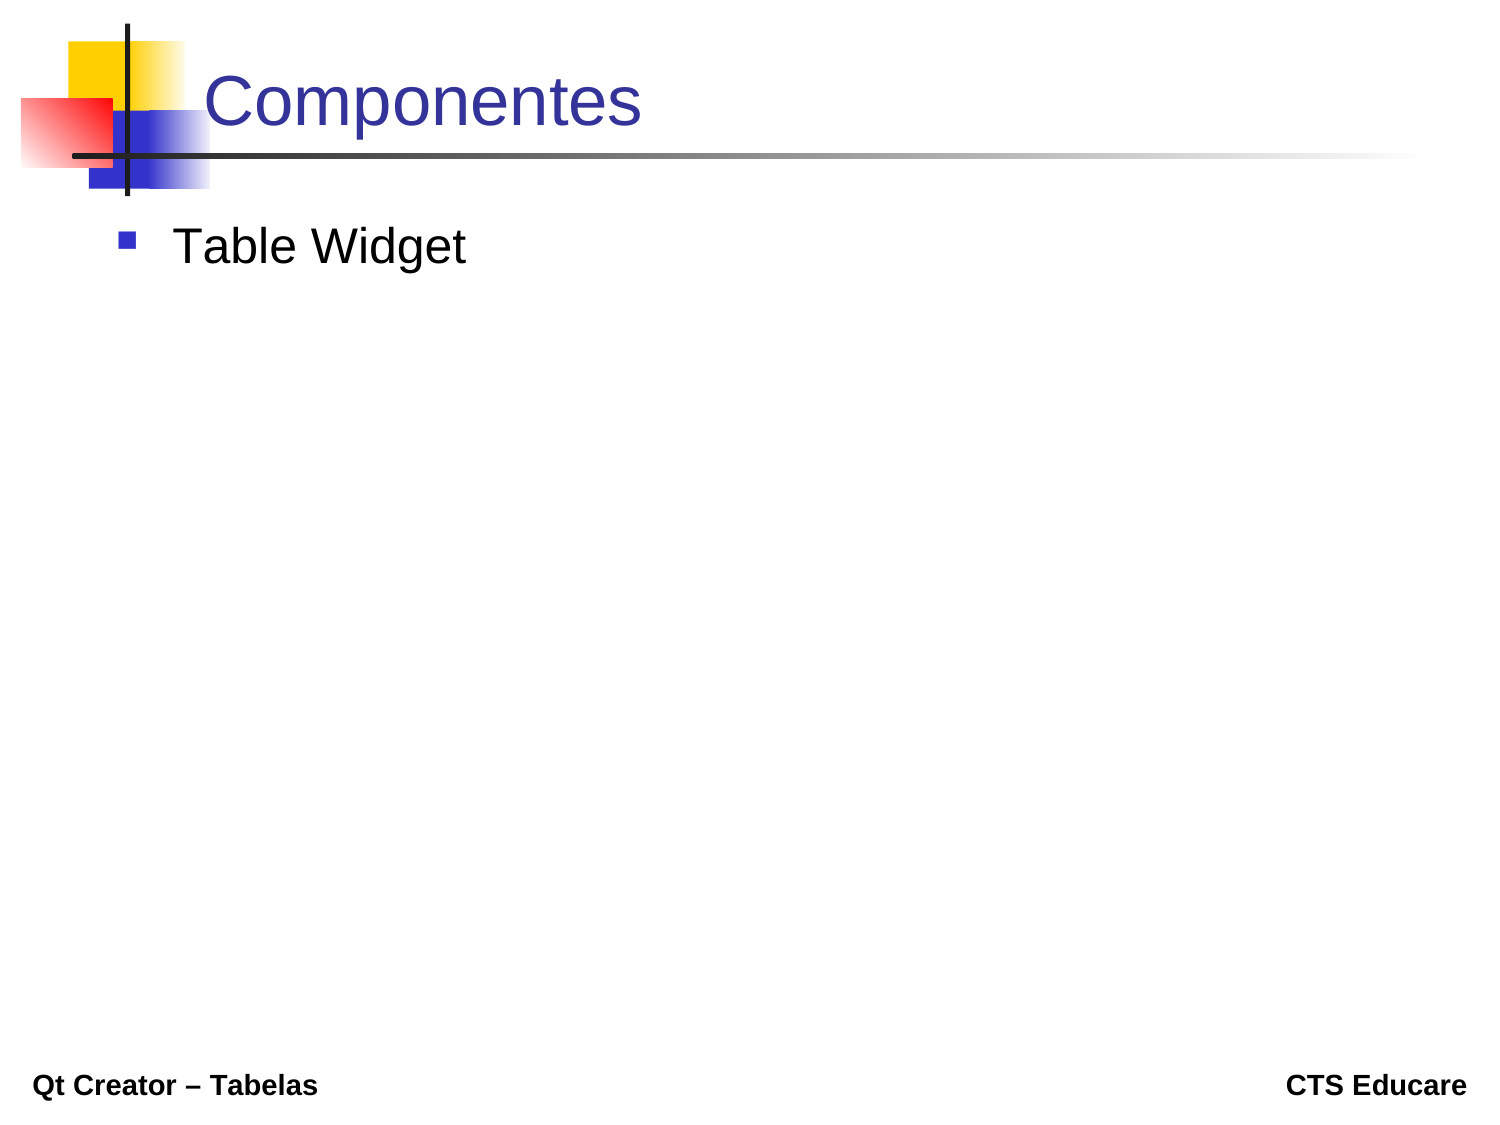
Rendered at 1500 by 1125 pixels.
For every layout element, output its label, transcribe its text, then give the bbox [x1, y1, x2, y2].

title Componentes [188, 46, 1468, 149]
list Table Widget [100, 206, 1447, 1024]
